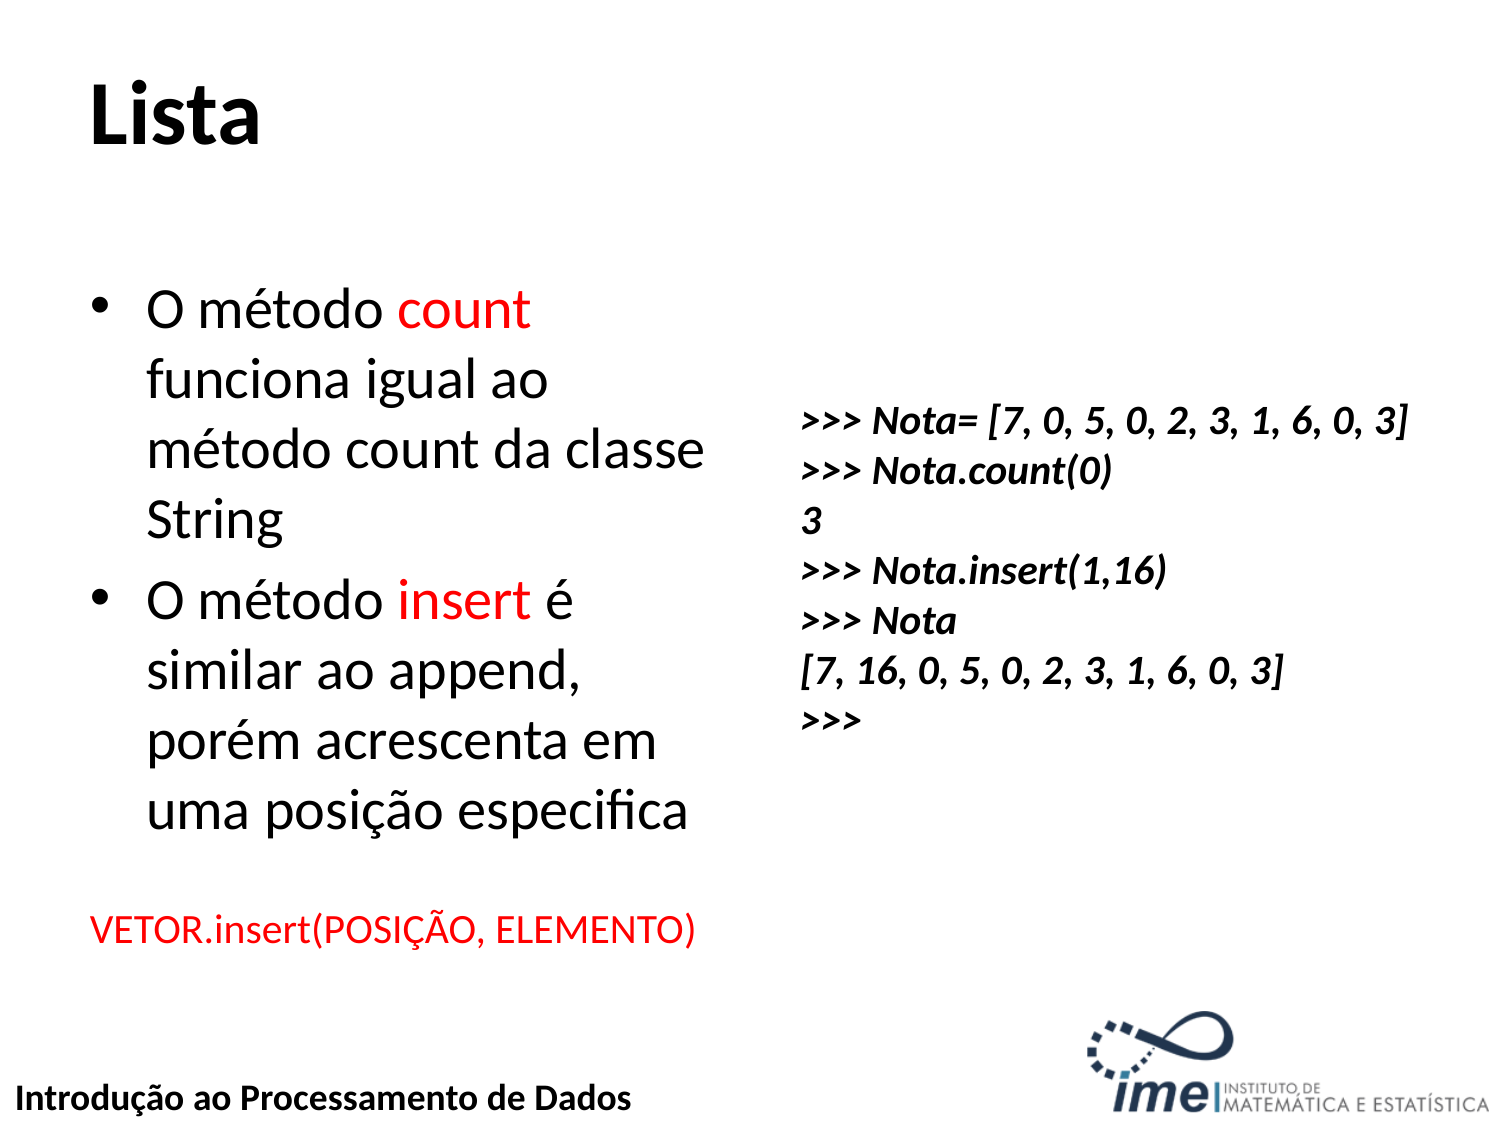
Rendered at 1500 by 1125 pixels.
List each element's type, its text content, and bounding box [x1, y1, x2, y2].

list O método count funciona igual ao método count da classe String O método insert é similar ao append, porém acrescenta em uma posição especifica VETOR.insert(POSIÇÃO, ELEMENTO) [75, 262, 739, 1005]
text_box >>> Nota= [7, 0, 5, 0, 2, 3, 1, 6, 0, 3] >>> Nota.count(0) 3 >>> Nota.insert(1,16) >>> Nota [7, 16, 0, 5, 0, 2, 3, 1, 6, 0, 3] >>> [785, 385, 1447, 751]
title Lista [75, 45, 1425, 233]
picture [1086, 1011, 1495, 1115]
